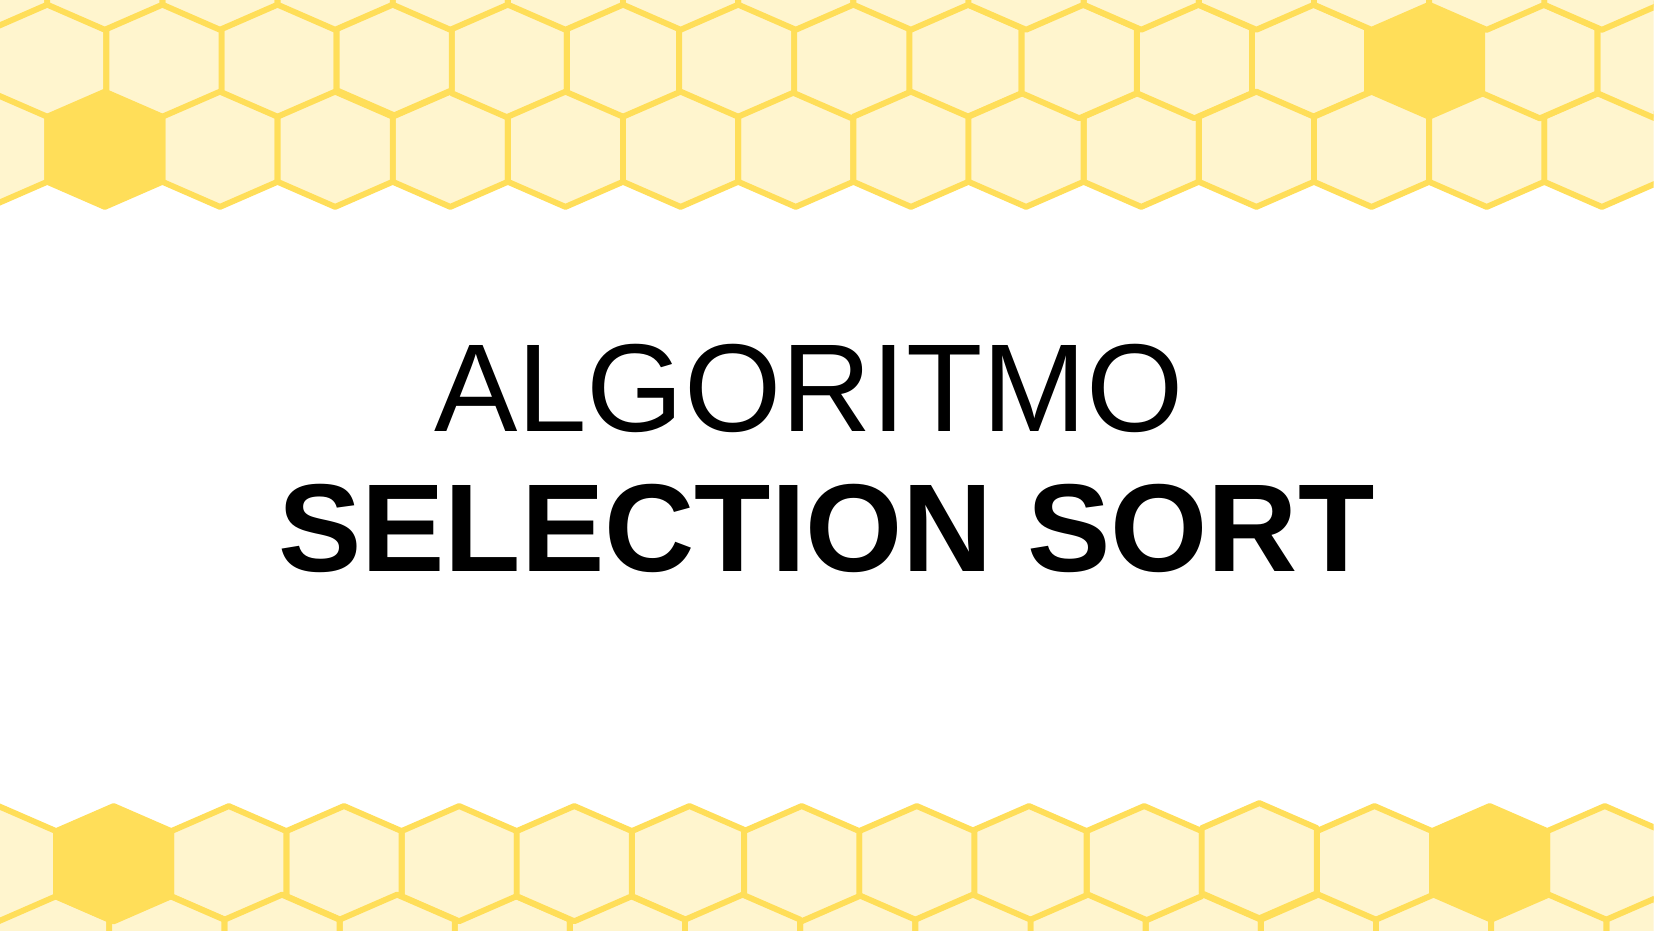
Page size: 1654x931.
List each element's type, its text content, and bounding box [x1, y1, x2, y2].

title ALGORITMO SELECTION SORT [88, 317, 1565, 598]
